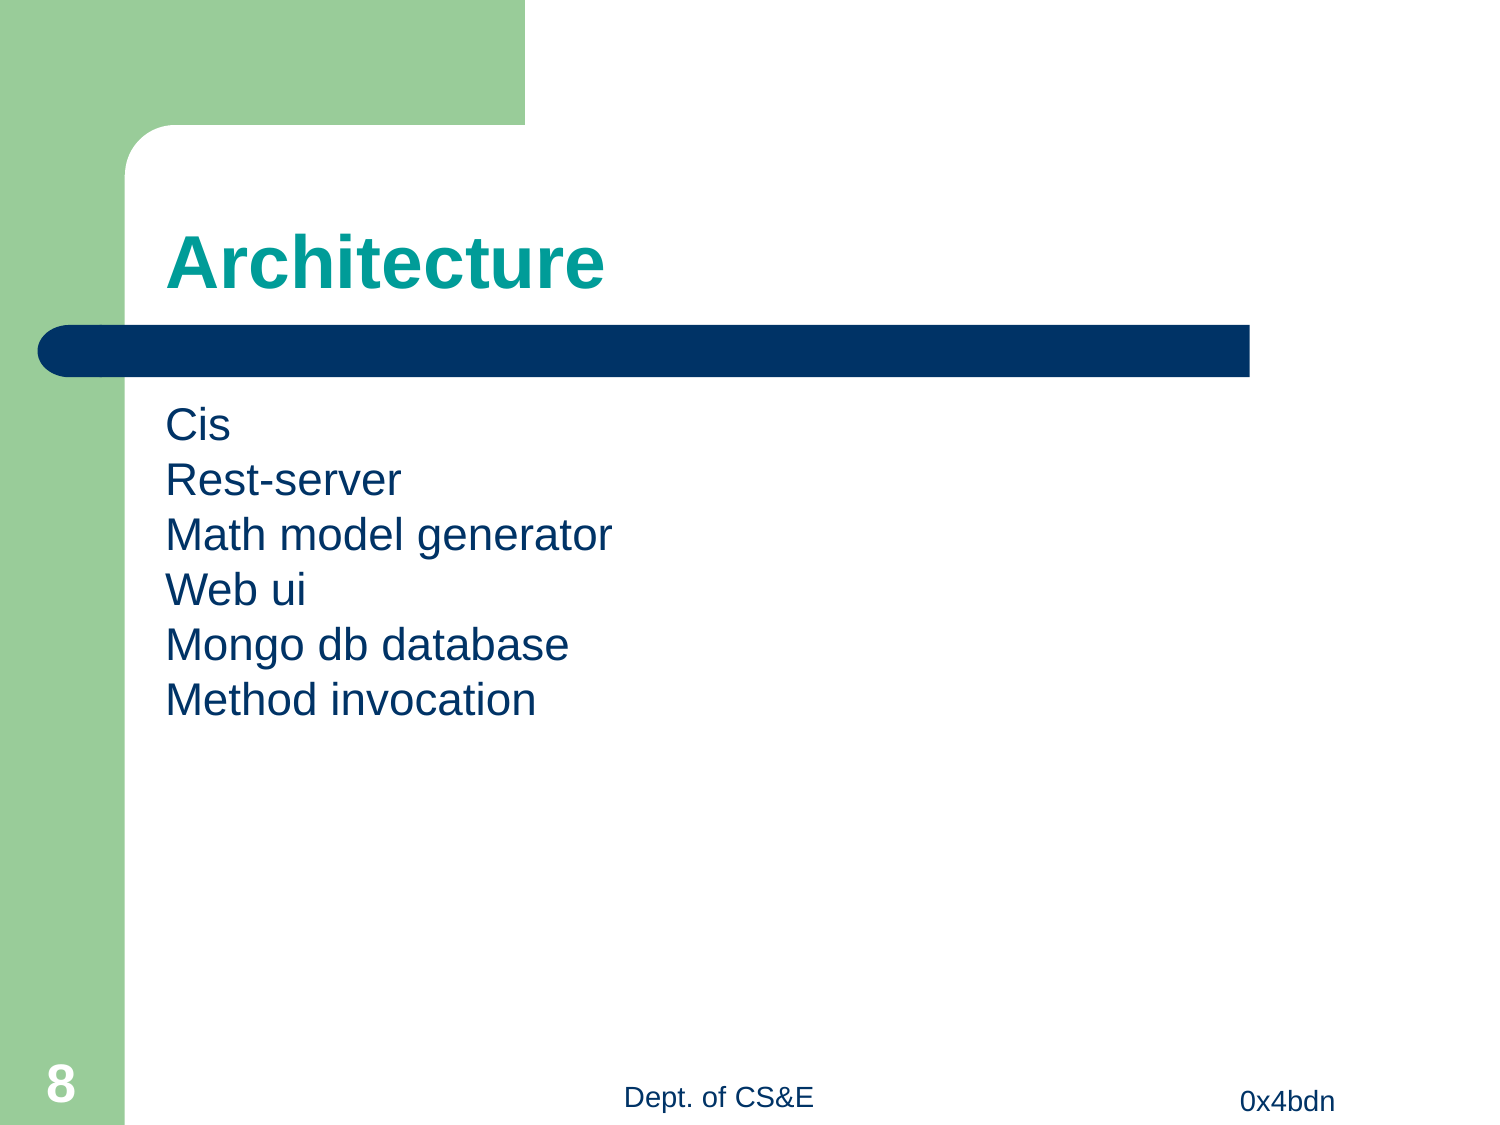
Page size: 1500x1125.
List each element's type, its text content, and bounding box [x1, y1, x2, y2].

list Cis Rest-server Math model generator Web ui Mongo db database Method invocation [150, 387, 1463, 1000]
title Architecture [150, 125, 1463, 313]
footer Dept. of CS&E [481, 1071, 957, 1122]
slide_number 0x4bdn [1149, 1074, 1463, 1125]
slide_number <number> [13, 1040, 111, 1121]
